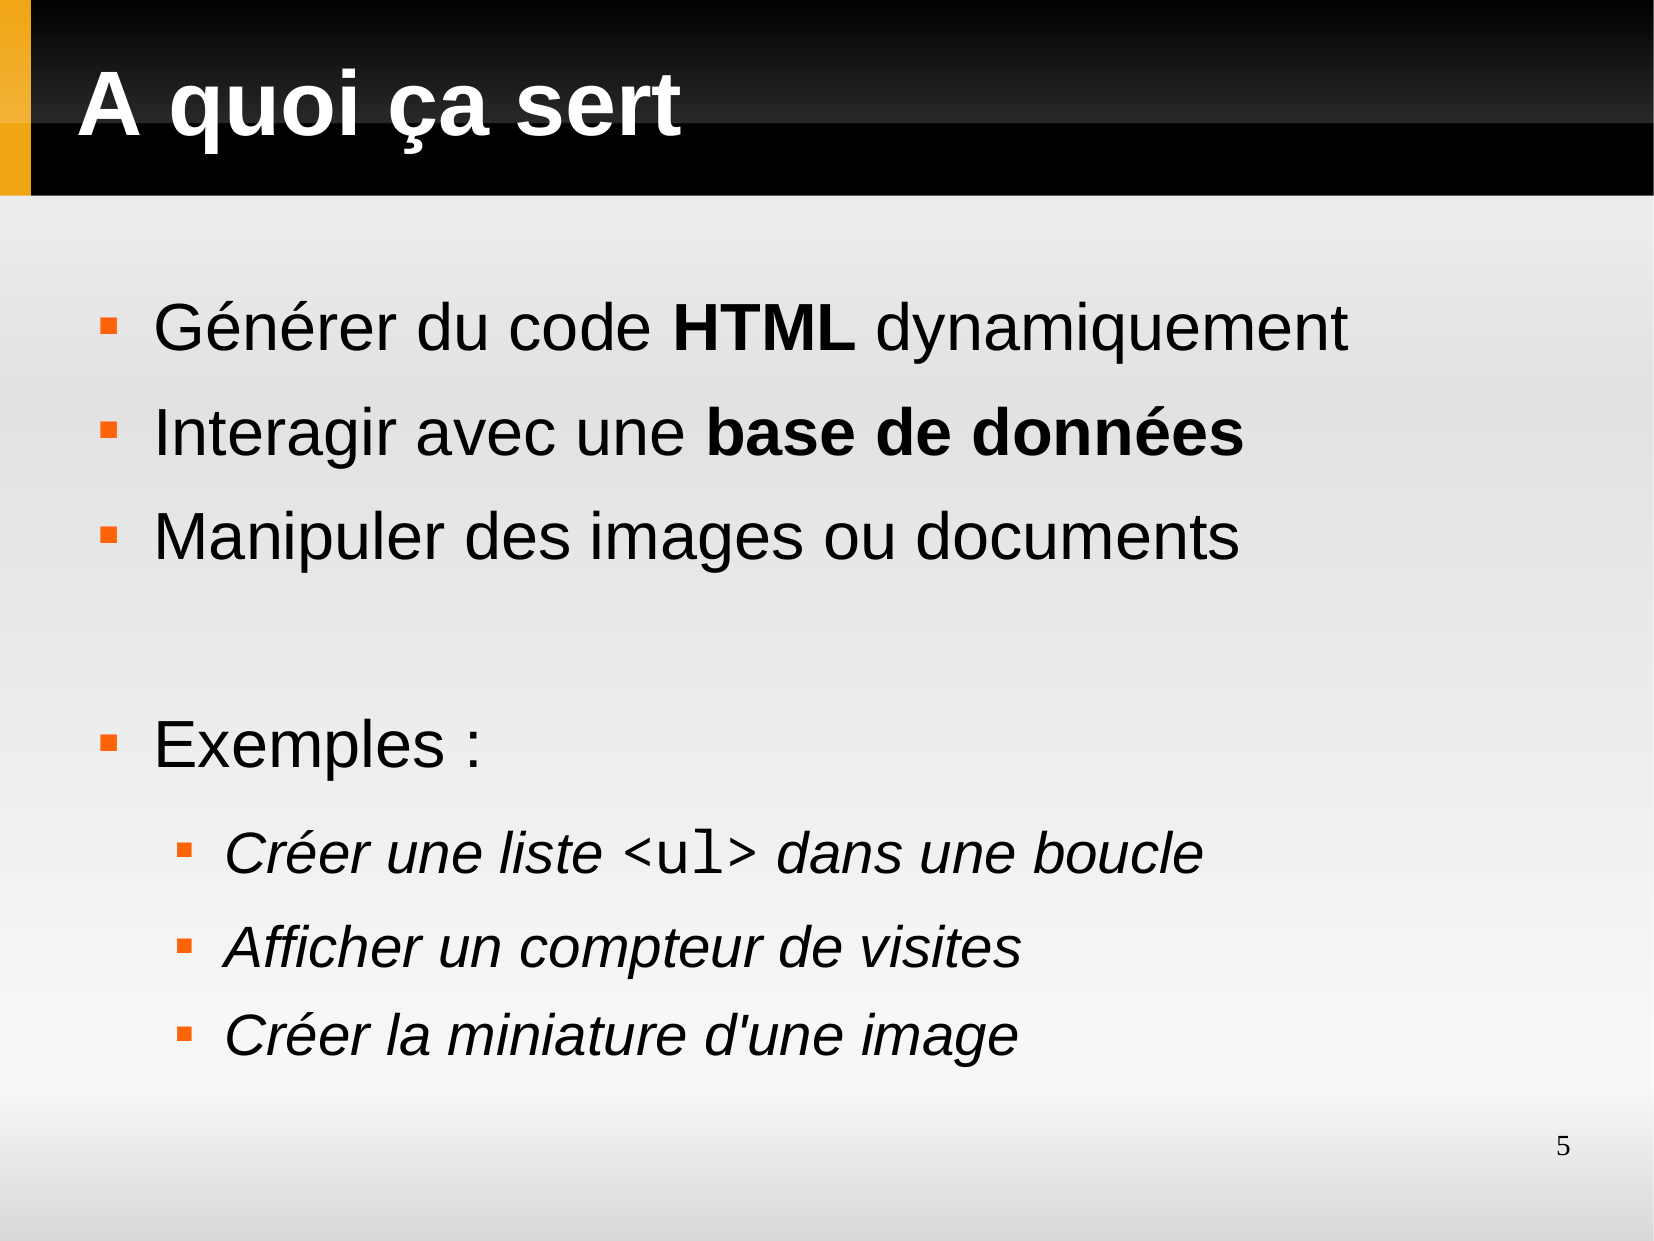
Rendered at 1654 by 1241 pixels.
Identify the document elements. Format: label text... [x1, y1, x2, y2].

picture [0, 0, 1654, 1241]
list Générer du code HTML dynamiquement Interagir avec une base de données Manipuler des images ou documents Exemples : Créer une liste <ul> dans une boucle Afficher un compteur de visites Créer la miniature d'une image [82, 290, 1571, 1094]
title A quoi ça sert [76, 7, 1565, 200]
